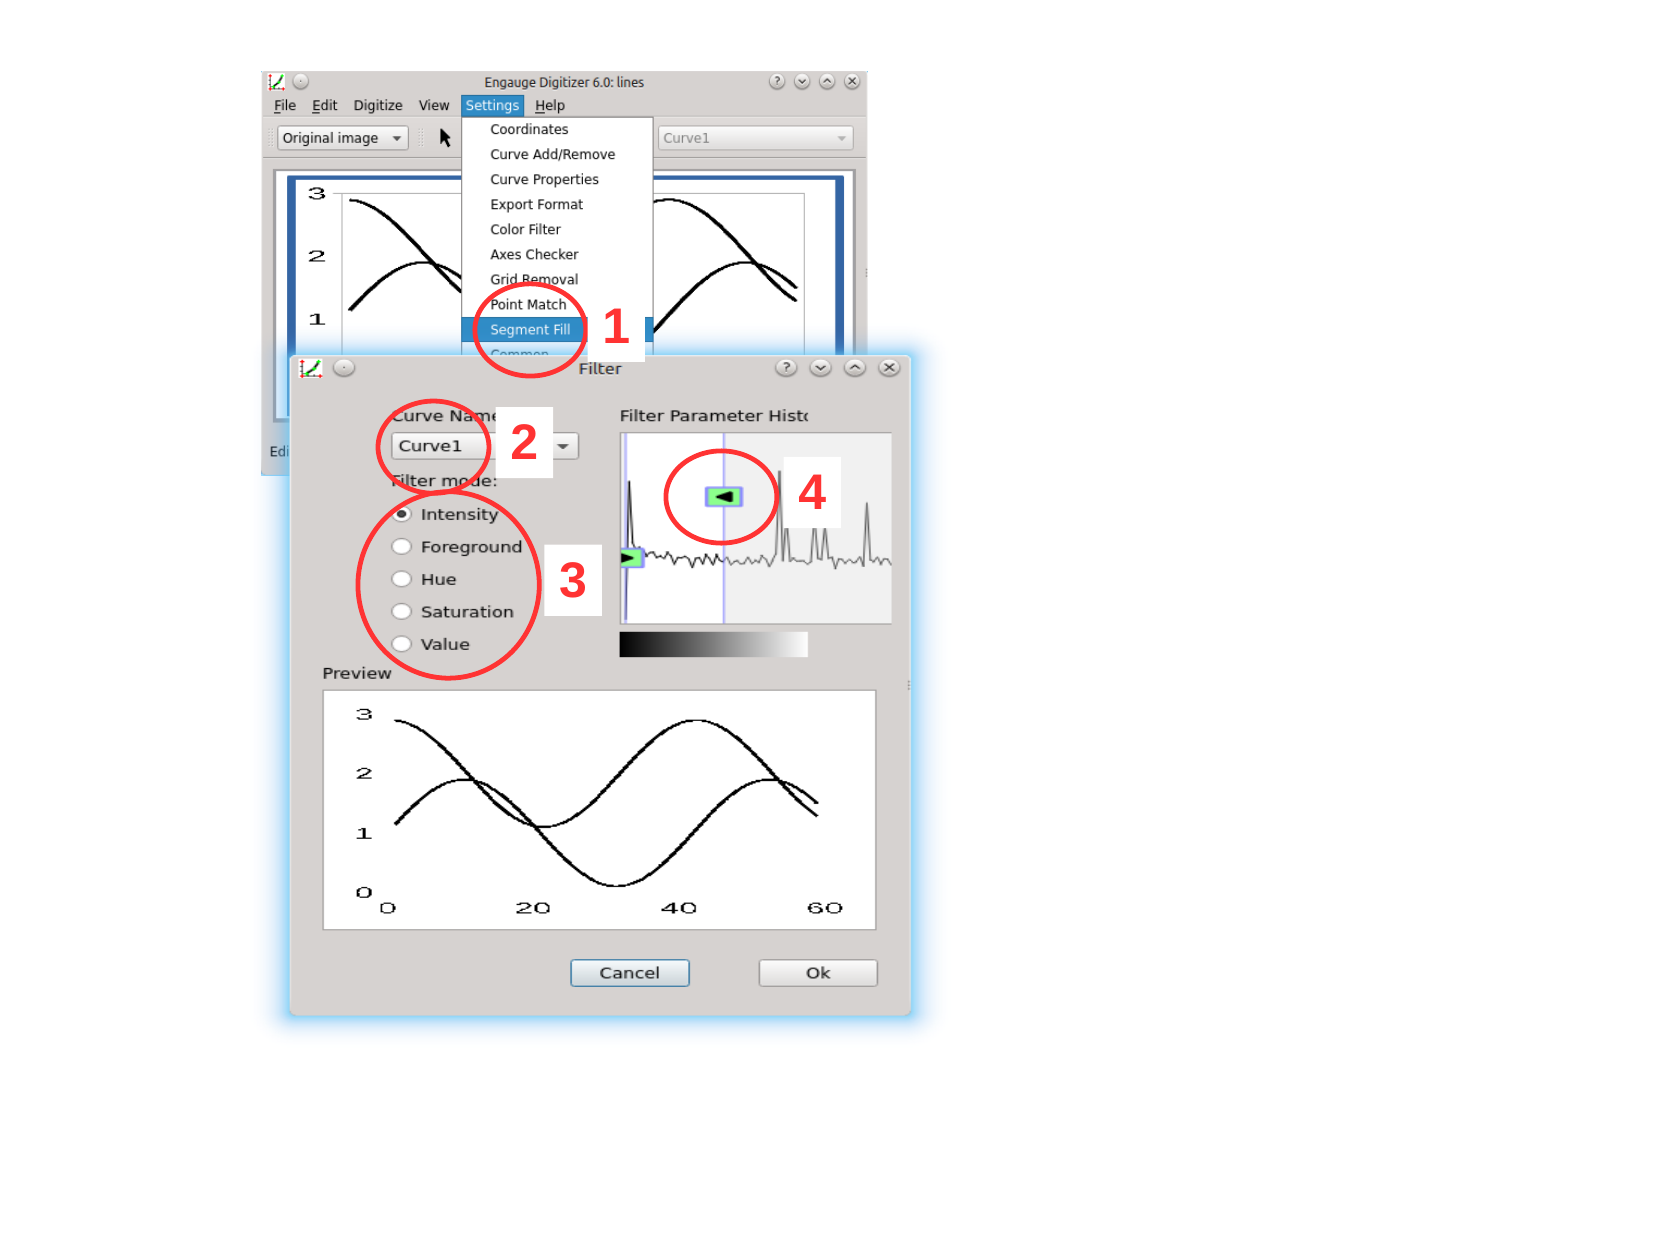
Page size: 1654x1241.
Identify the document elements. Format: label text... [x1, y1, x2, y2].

text_box 4 [783, 456, 841, 529]
text_box 2 [495, 407, 554, 479]
text_box 3 [544, 544, 602, 616]
picture [230, 71, 971, 1065]
text_box 1 [587, 290, 645, 362]
